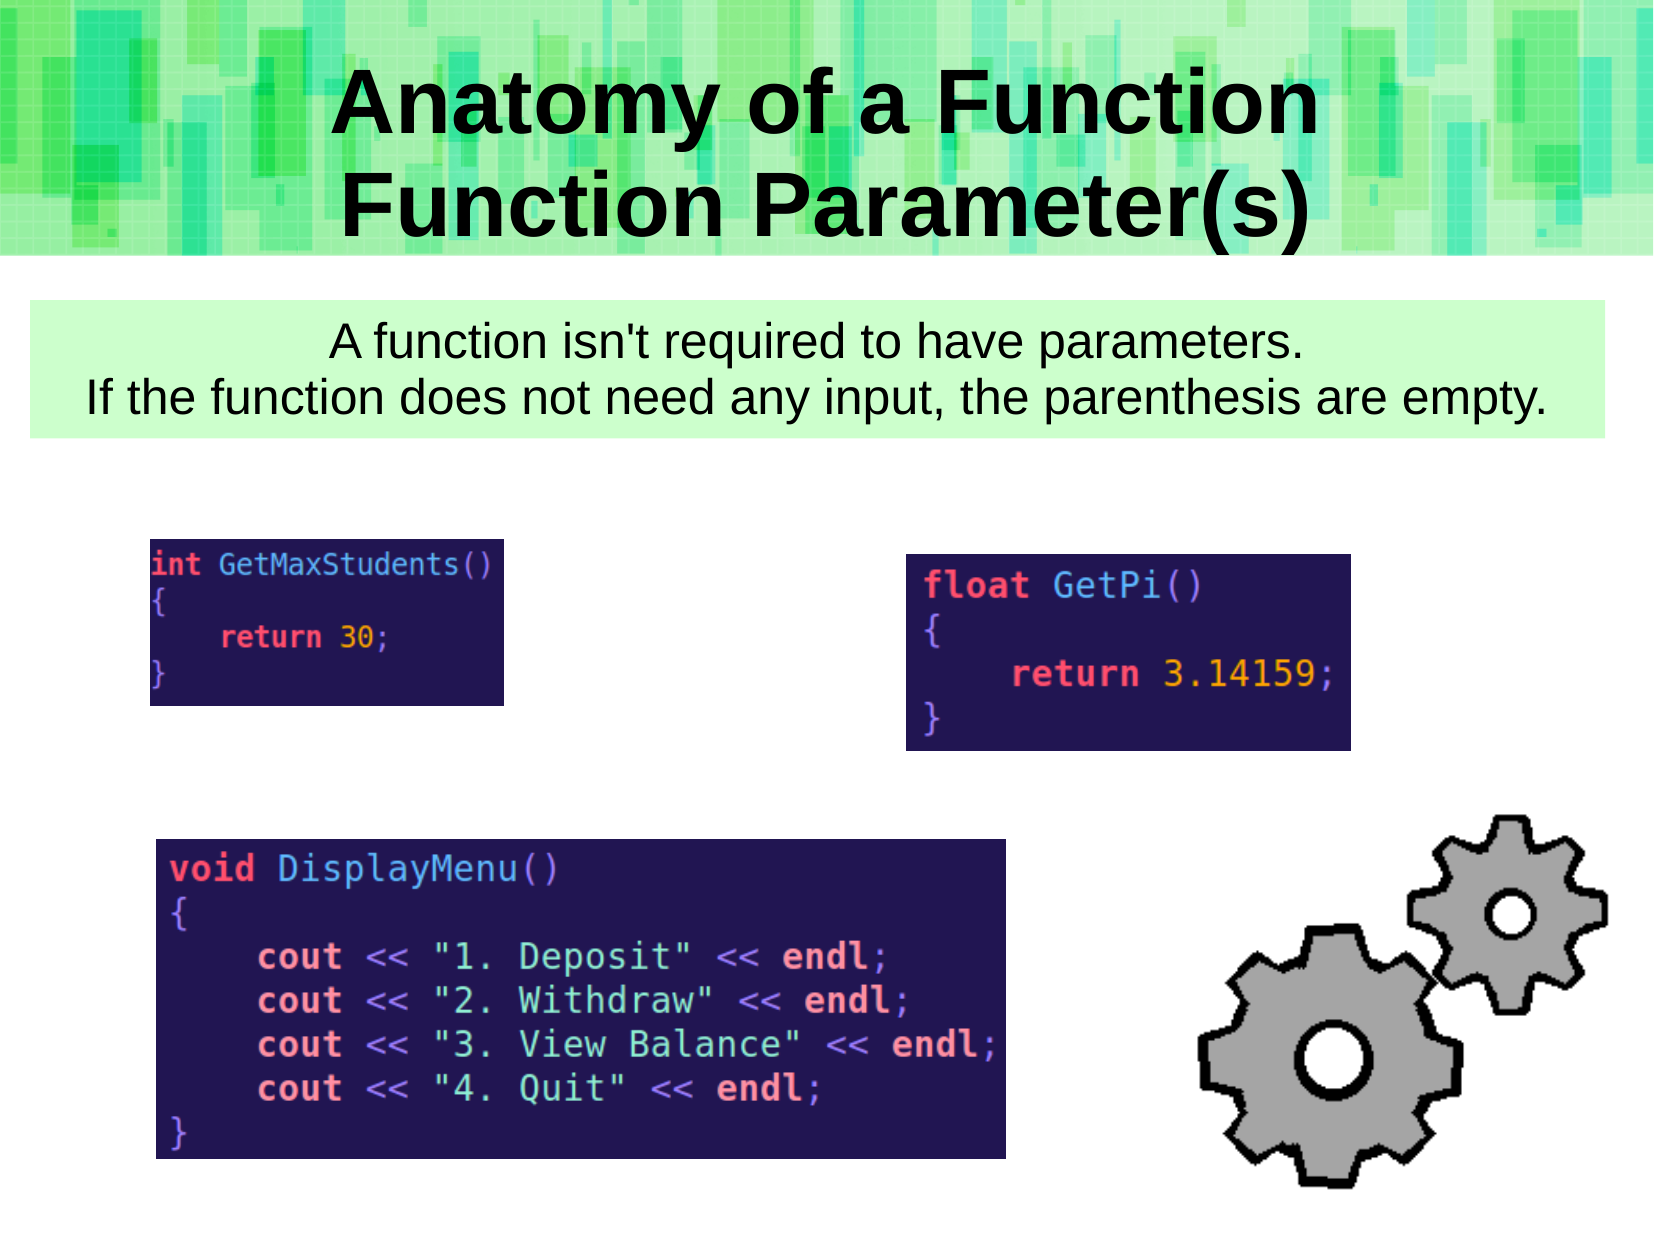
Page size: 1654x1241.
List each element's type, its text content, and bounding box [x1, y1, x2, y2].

picture [0, 0, 1654, 1241]
text_box A function isn't required to have parameters. If the function does not need any input, the parenthesis are empty. [30, 300, 1606, 439]
title Anatomy of a Function Function Parameter(s) [82, 49, 1571, 257]
